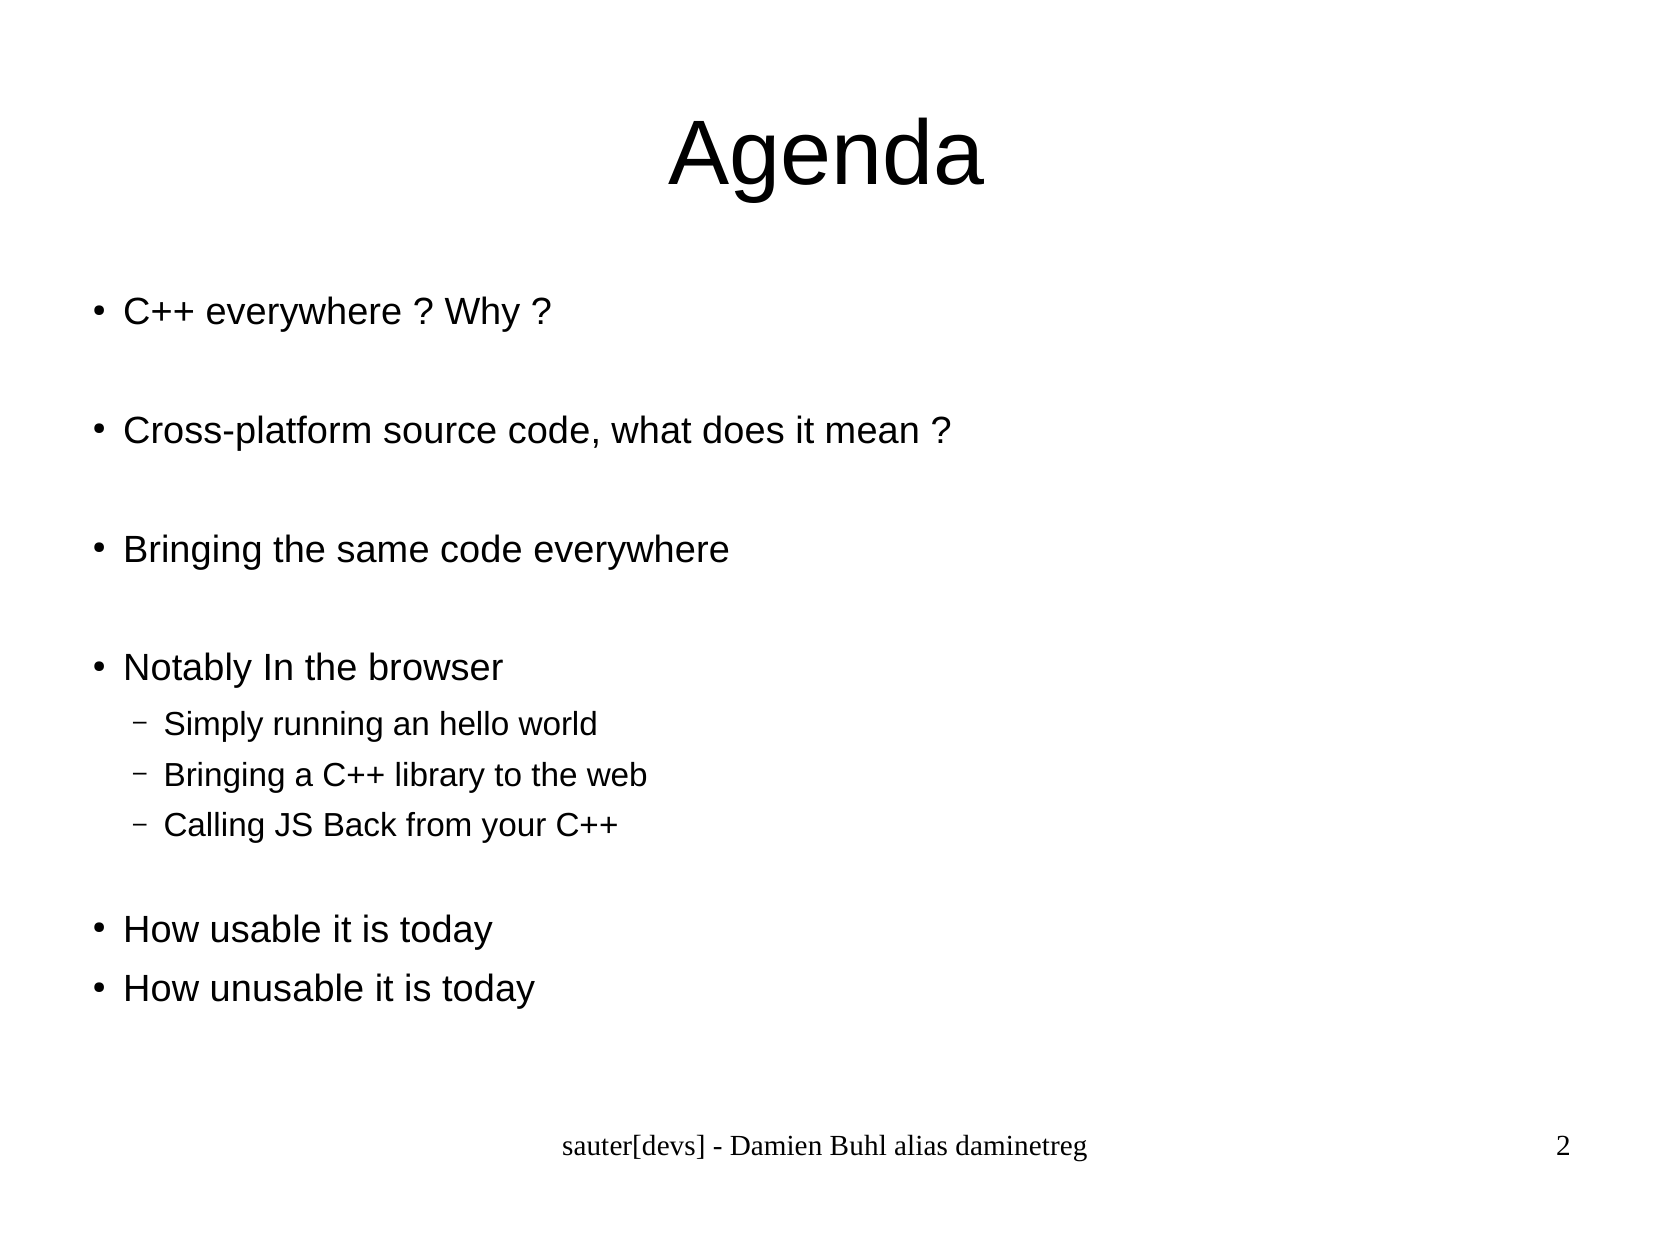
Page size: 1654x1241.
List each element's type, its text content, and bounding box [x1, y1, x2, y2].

list C++ everywhere ? Why ? Cross-platform source code, what does it mean ? Bringing the same code everywhere Notably In the browser Simply running an hello world Bringing a C++ library to the web Calling JS Back from your C++ How usable it is today How unusable it is today [82, 290, 1571, 1010]
title Agenda [82, 49, 1571, 257]
